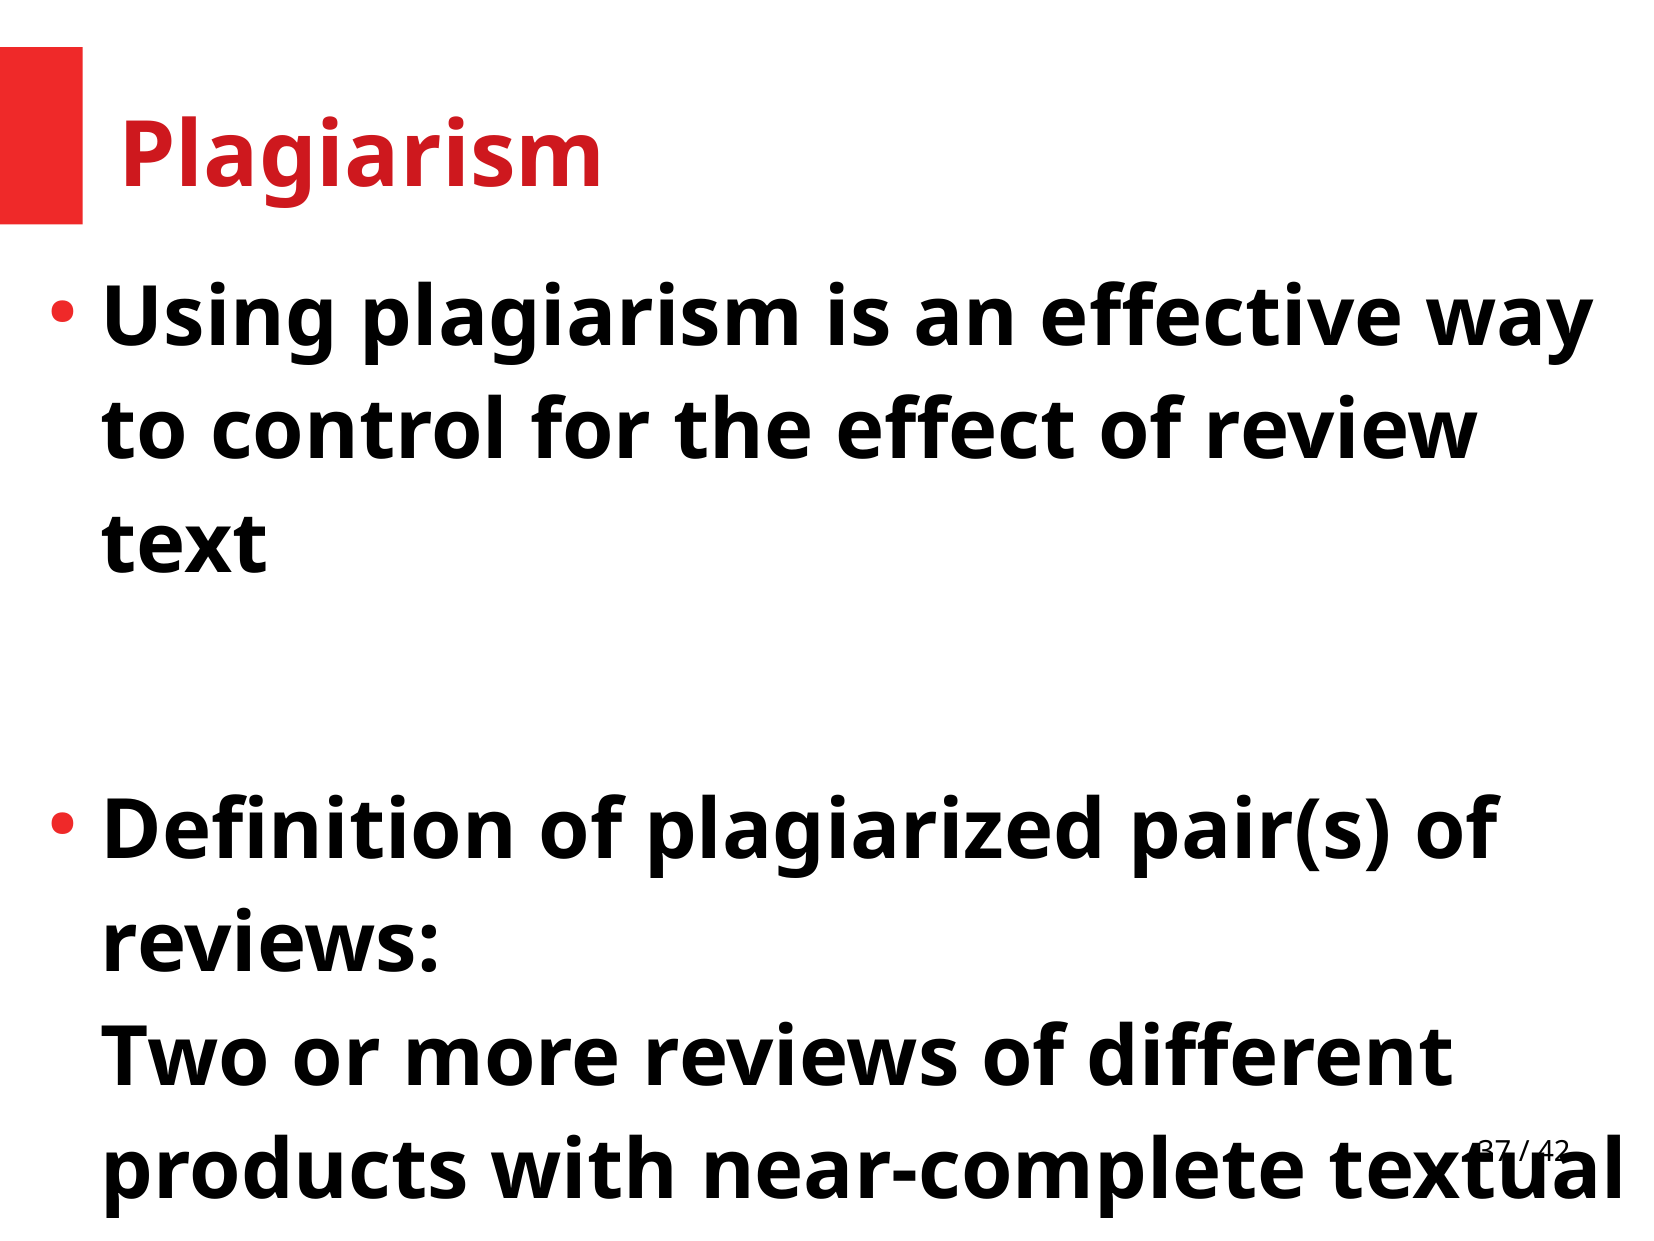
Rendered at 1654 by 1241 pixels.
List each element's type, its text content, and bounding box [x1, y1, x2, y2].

list Using plagiarism is an effective way to control for the effect of review text Definition of plagiarized pair(s) of reviews: Two or more reviews of different products with near-complete textual overlap Authors consider %70 of textual overlap as plagiarism. [30, 256, 1636, 1122]
title Plagiarism [118, 49, 1571, 256]
